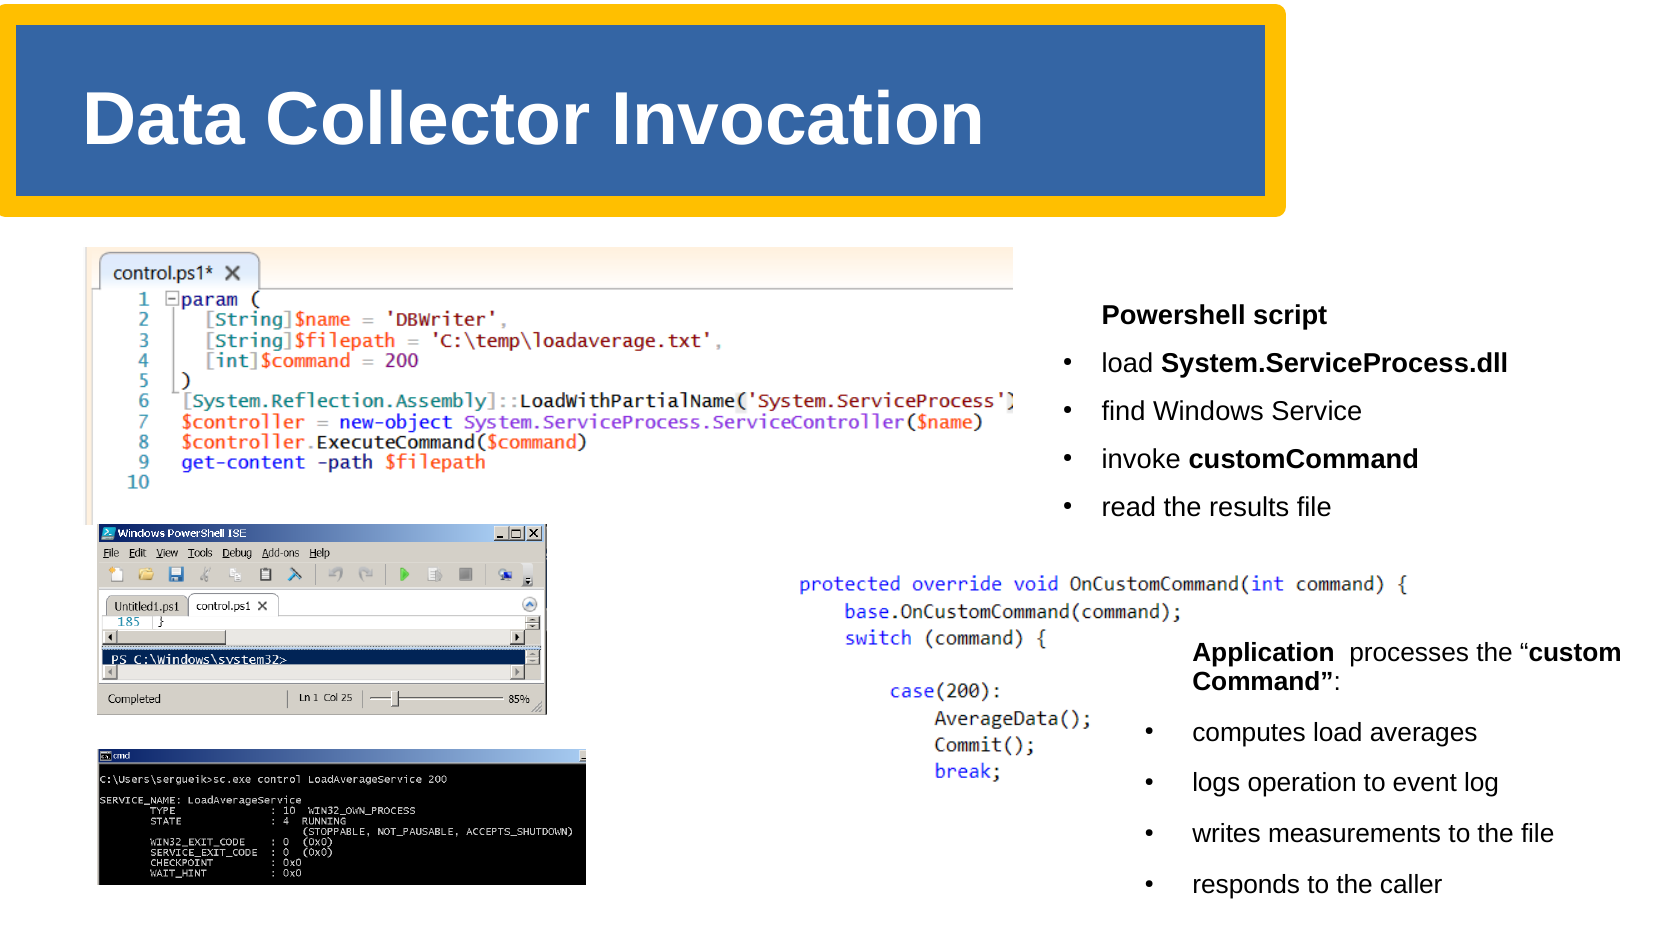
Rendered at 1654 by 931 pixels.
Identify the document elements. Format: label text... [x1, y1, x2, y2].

list Powershell script load System.ServiceProcess.dll find Windows Service invoke customCommand read the results file [1050, 300, 1654, 526]
picture [97, 749, 586, 885]
picture [778, 573, 1426, 788]
title Data Collector Invocation [82, 44, 1235, 192]
picture [83, 247, 1013, 715]
list Application processes the “custom Command”: computes load averages logs operation to event log writes measurements to the file responds to the caller [1128, 637, 1654, 901]
